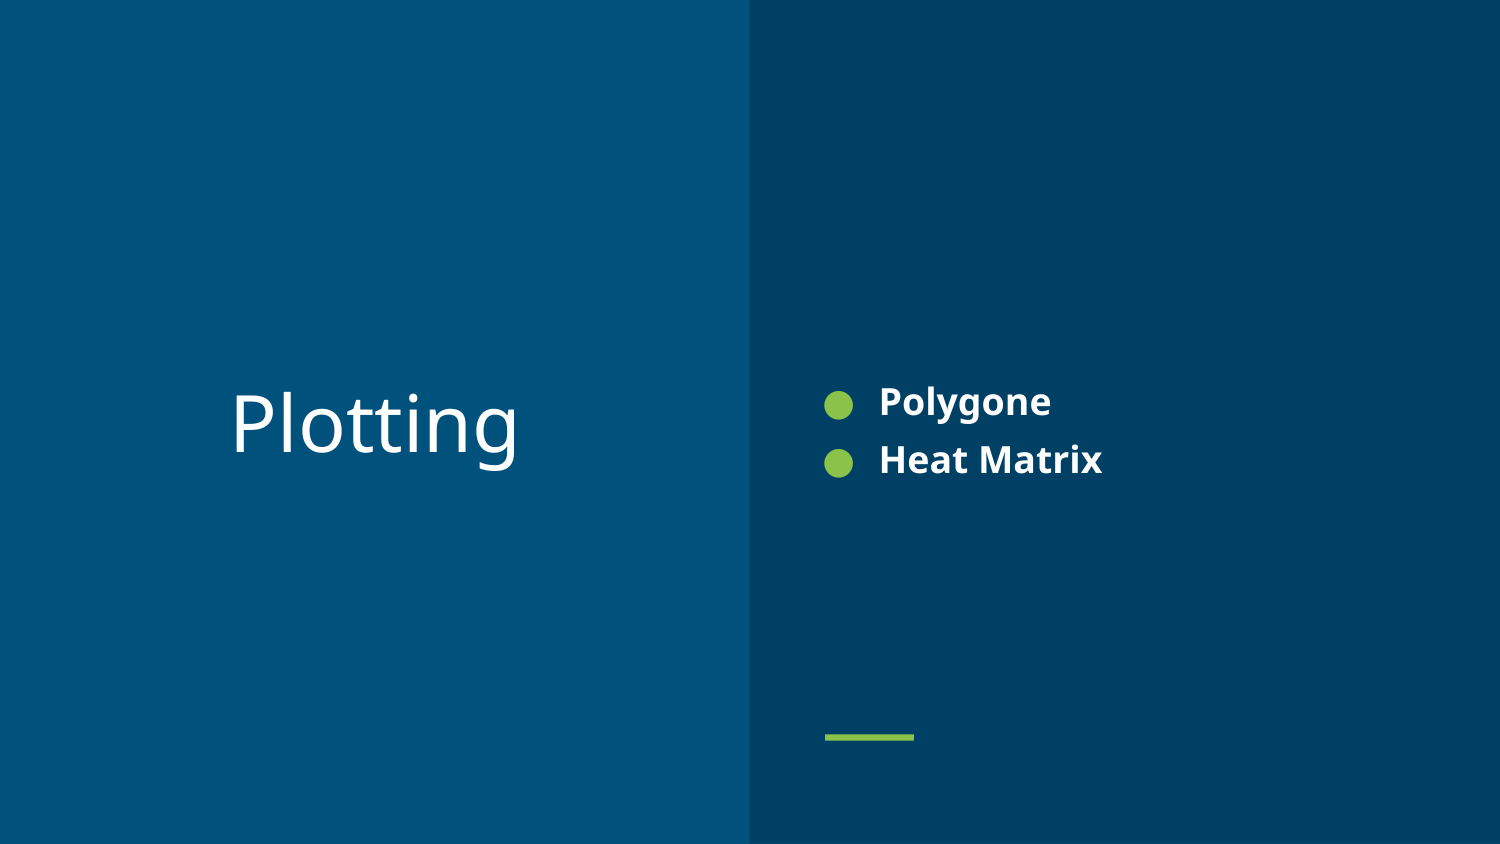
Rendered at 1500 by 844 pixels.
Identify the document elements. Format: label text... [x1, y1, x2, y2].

list Polygone Heat Matrix [788, 160, 1418, 767]
title Plotting [43, 313, 708, 530]
